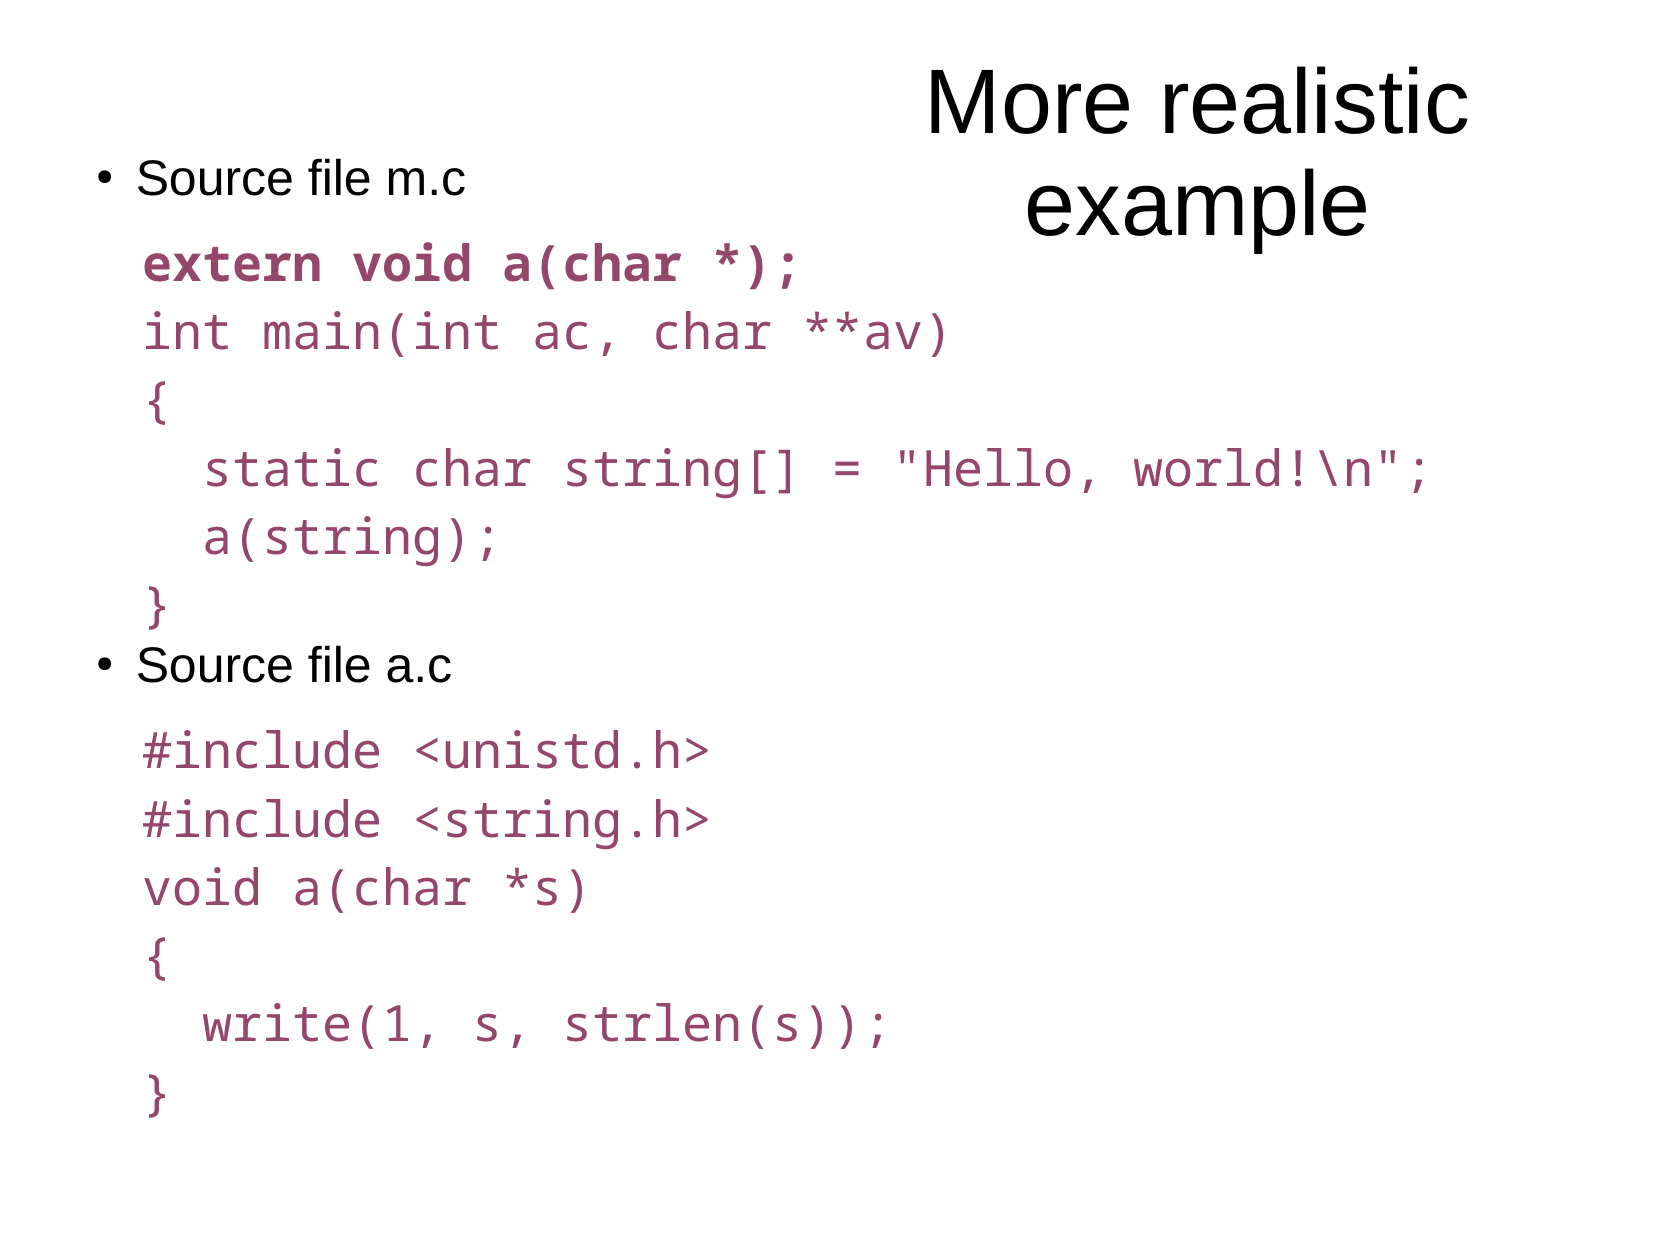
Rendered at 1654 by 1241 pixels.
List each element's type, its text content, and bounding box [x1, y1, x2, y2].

title More realistic example [825, 49, 1571, 150]
list Source file m.c extern void a(char *); int main(int ac, char **av) { static char string[] = "Hello, world!\n"; a(string); } Source file a.c #include <unistd.h> #include <string.h> void a(char *s) { write(1, s, strlen(s)); } [82, 150, 1571, 1126]
